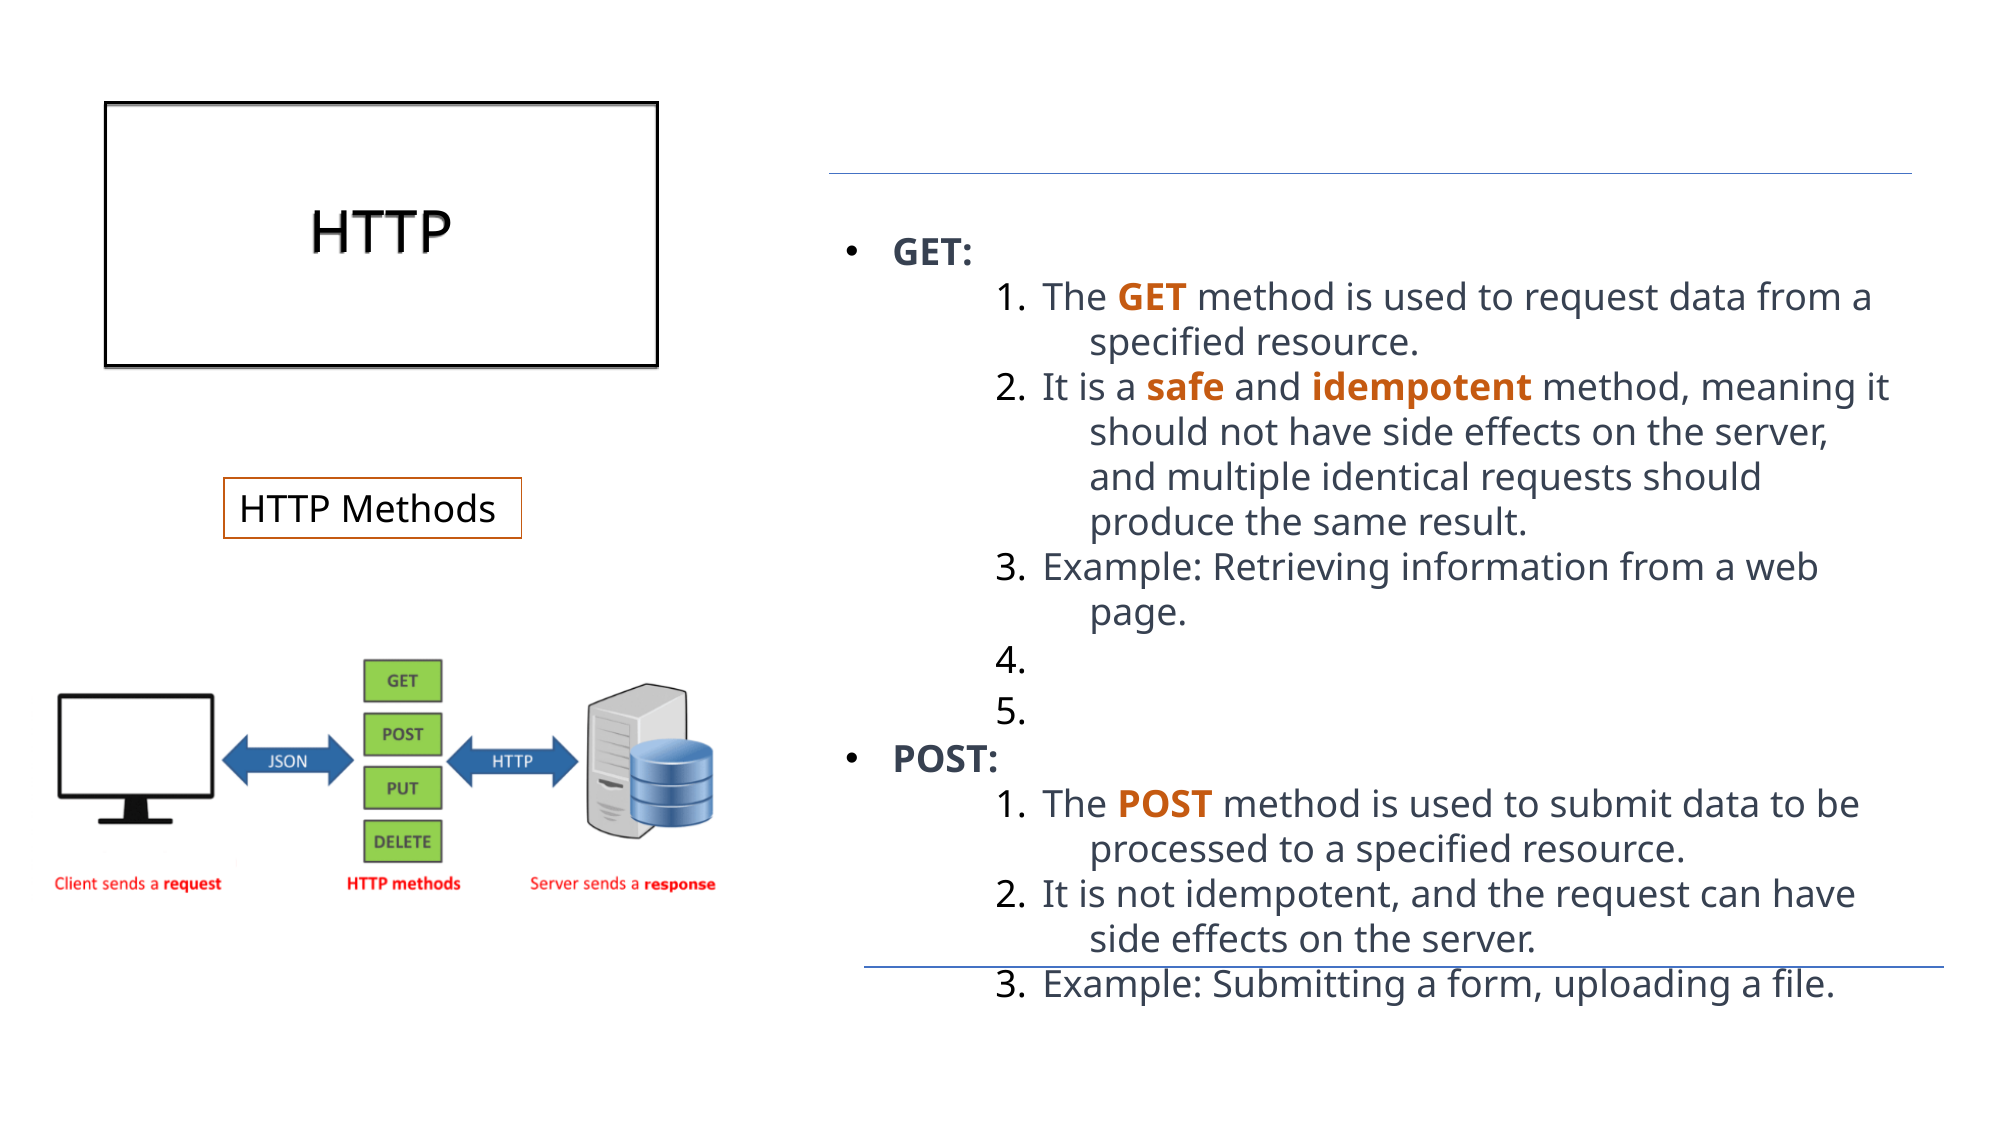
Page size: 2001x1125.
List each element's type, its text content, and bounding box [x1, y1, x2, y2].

picture [30, 644, 733, 903]
text_box GET: The GET method is used to request data from a specified resource. It is a safe and idempotent method, meaning it should not have side effects on the server, and multiple identical requests should produce the same result. Example: Retrieving information from a web page. POST: The POST method is used to submit data to be processed to a specified resource. It is not idempotent, and the request can have side effects on the server. Example: Submitting a form, uploading a file. [830, 220, 1914, 918]
text_box HTTP Methods [224, 478, 521, 538]
title HTTP [105, 102, 658, 366]
